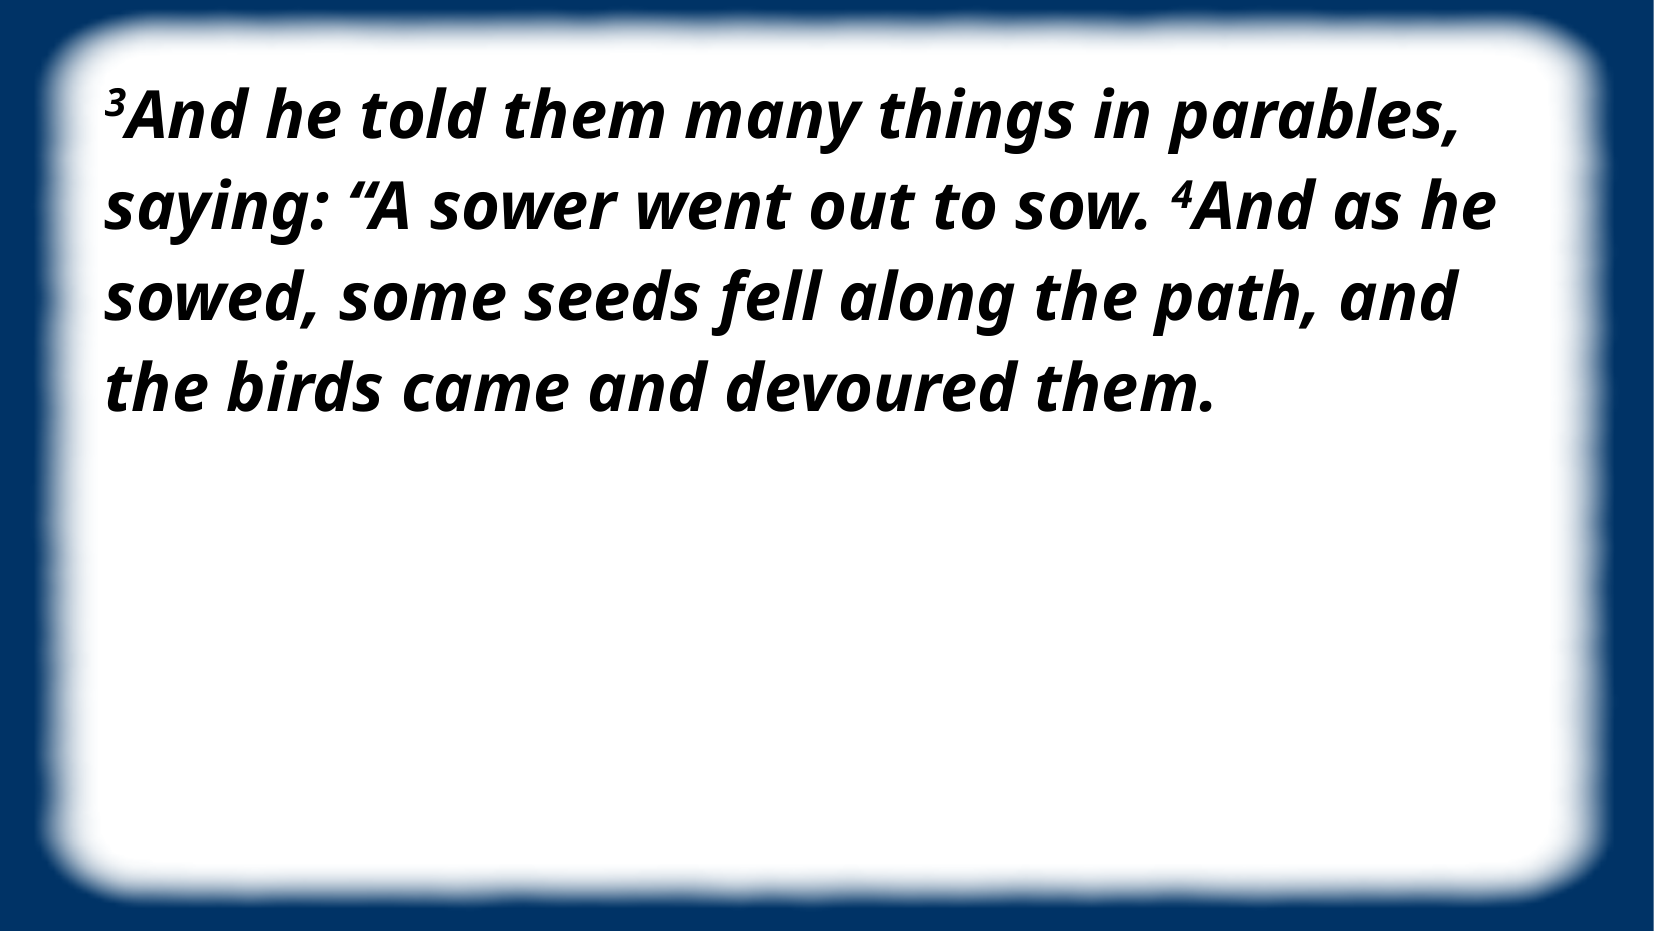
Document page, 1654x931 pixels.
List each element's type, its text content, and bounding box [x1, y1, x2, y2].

picture [0, 0, 1654, 931]
text_box 3And he told them many things in parables, saying: “A sower went out to sow. 4And as he sowed, some seeds fell along the path, and the birds came and devoured them. [90, 60, 1561, 436]
